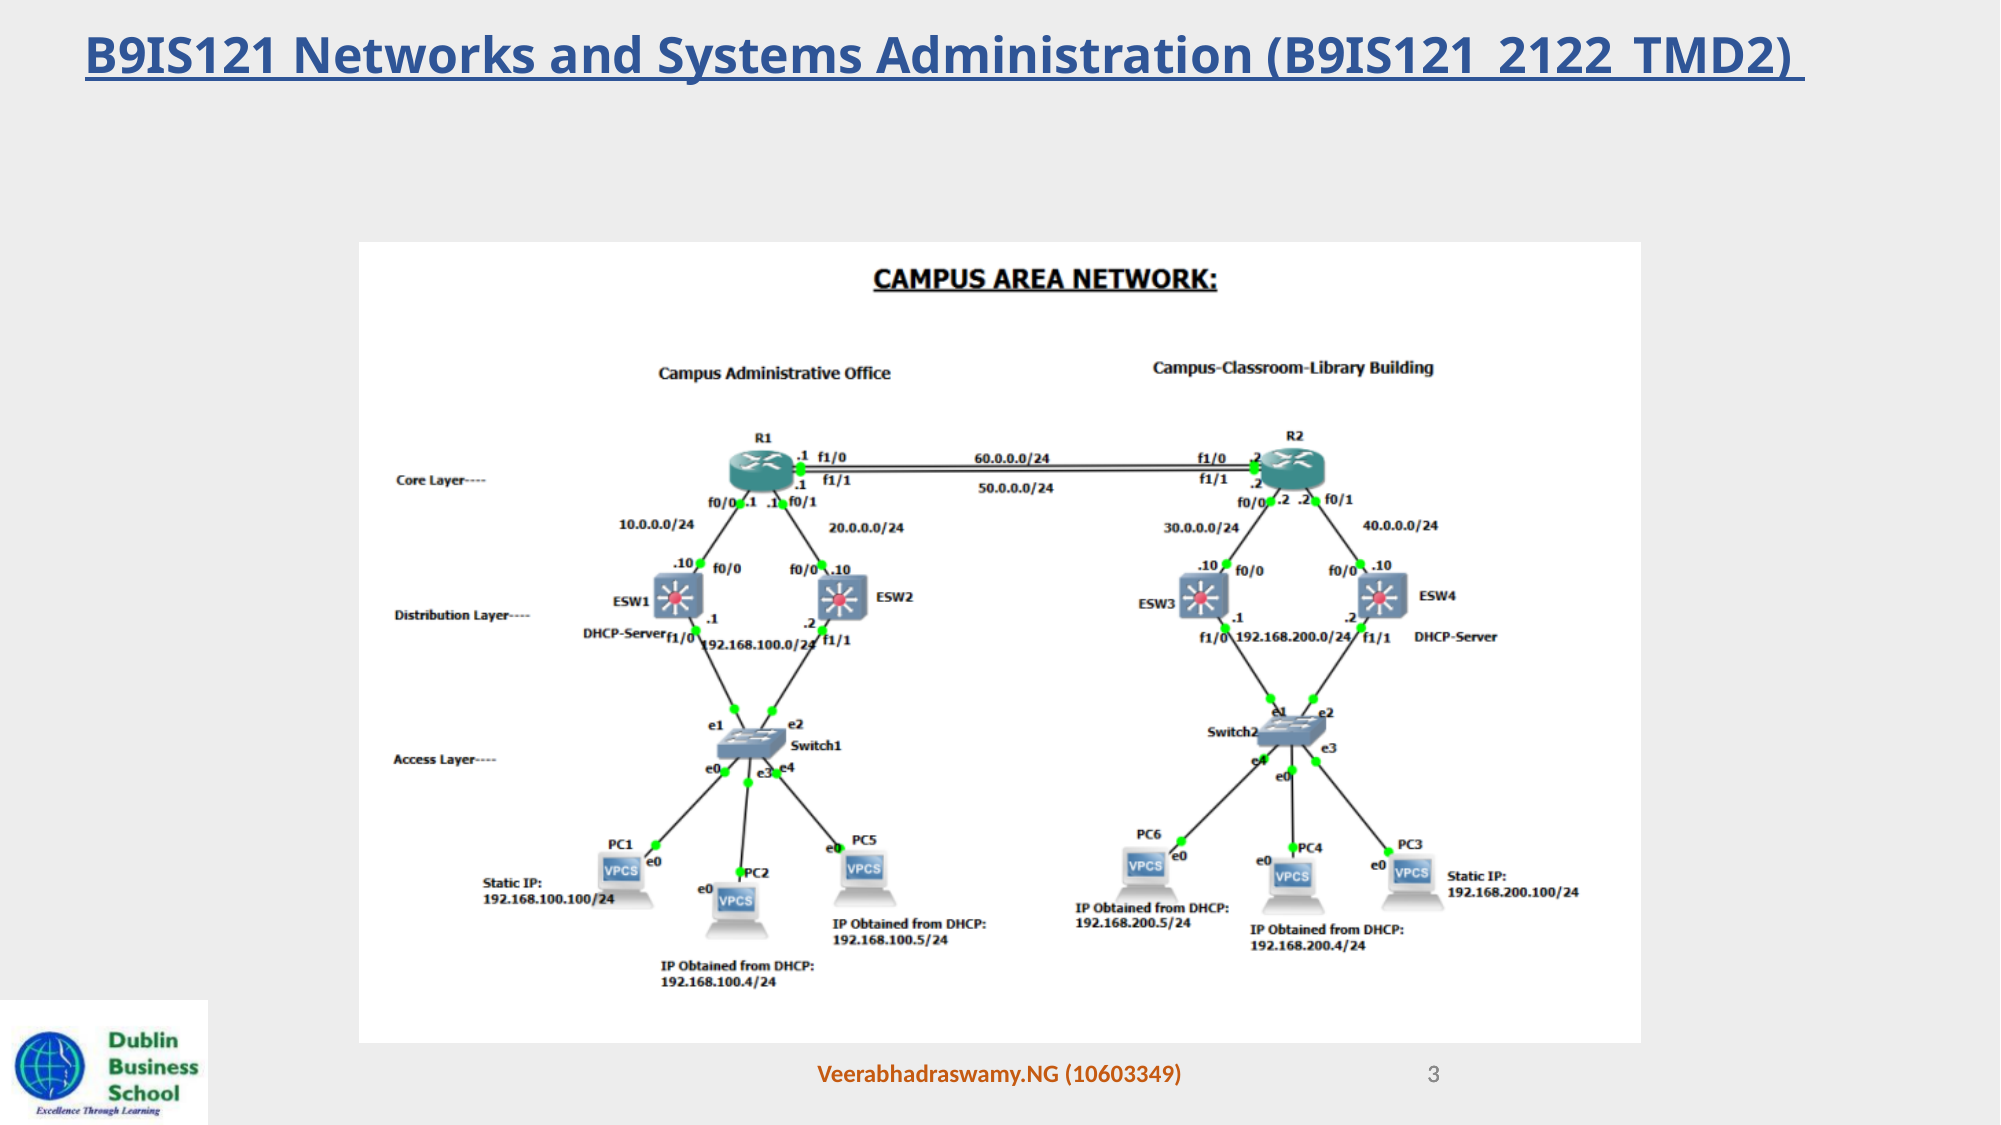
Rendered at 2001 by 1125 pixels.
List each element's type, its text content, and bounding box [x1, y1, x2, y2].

text_box Veerabhadraswamy.NG (10603349) [662, 1042, 1338, 1103]
text_box [1412, 1042, 1863, 1103]
picture [359, 242, 1641, 1043]
picture [0, 1000, 208, 1125]
title B9IS121 Networks and Systems Administration (B9IS121_2122_TMD2) [69, 8, 2000, 106]
